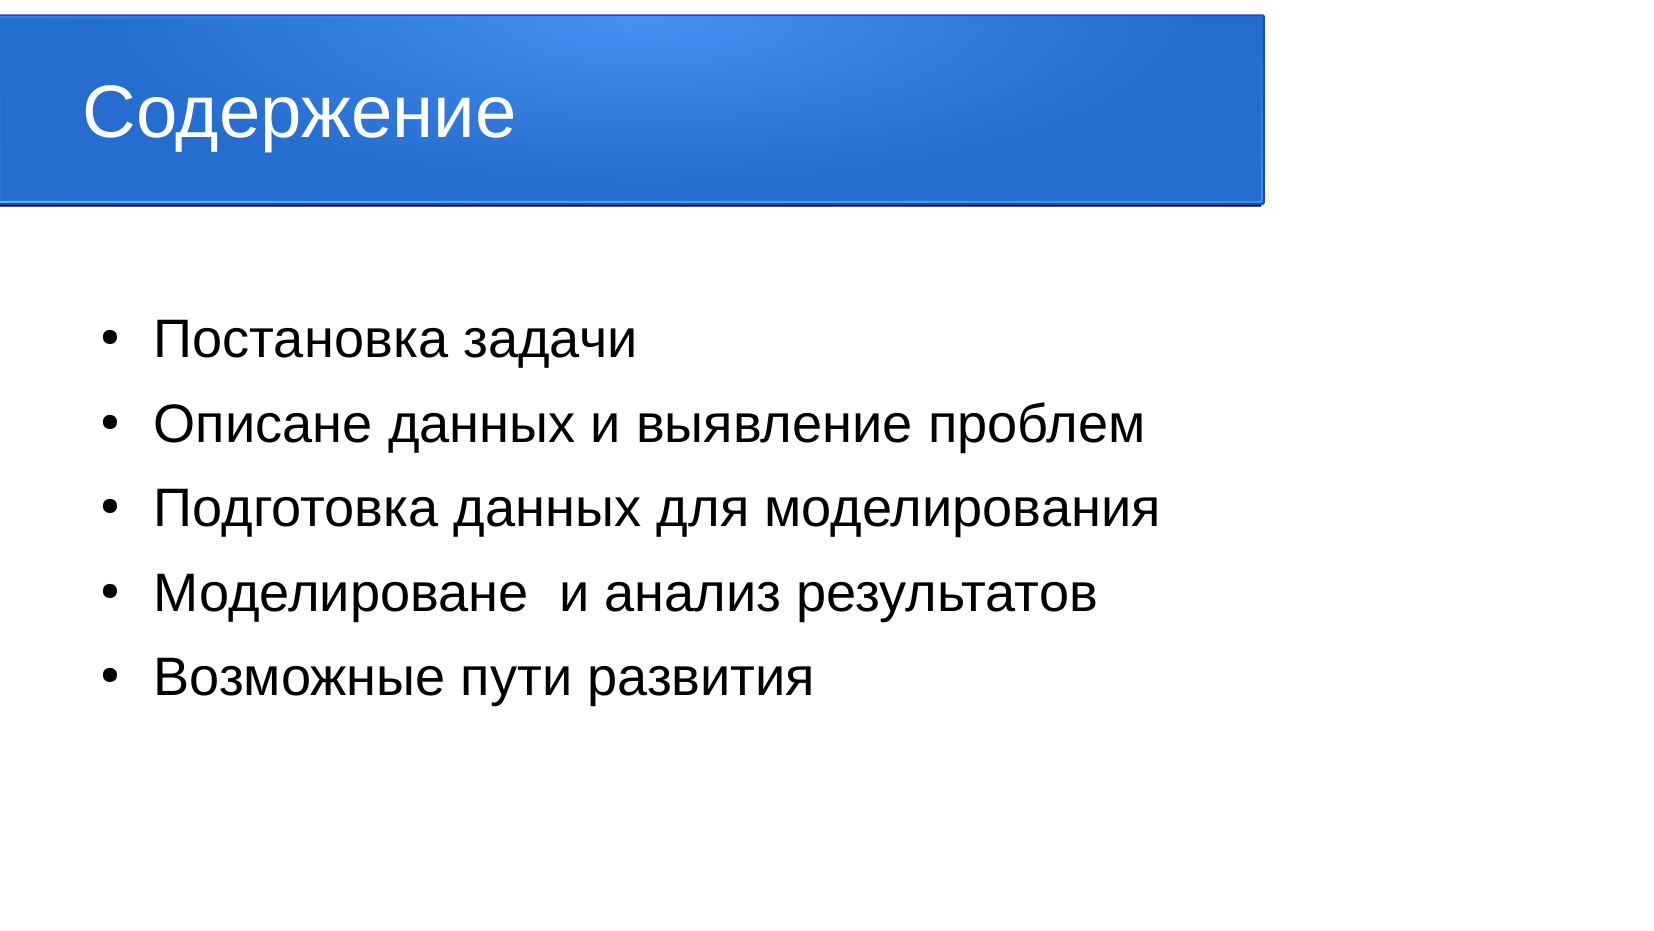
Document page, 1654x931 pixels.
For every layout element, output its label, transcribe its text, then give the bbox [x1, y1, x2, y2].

list Постановка задачи Описане данных и выявление проблем Подготовка данных для моделирования Моделироване и анализ результатов Возможные пути развития [82, 224, 1571, 764]
title Содержение [82, 35, 1235, 189]
